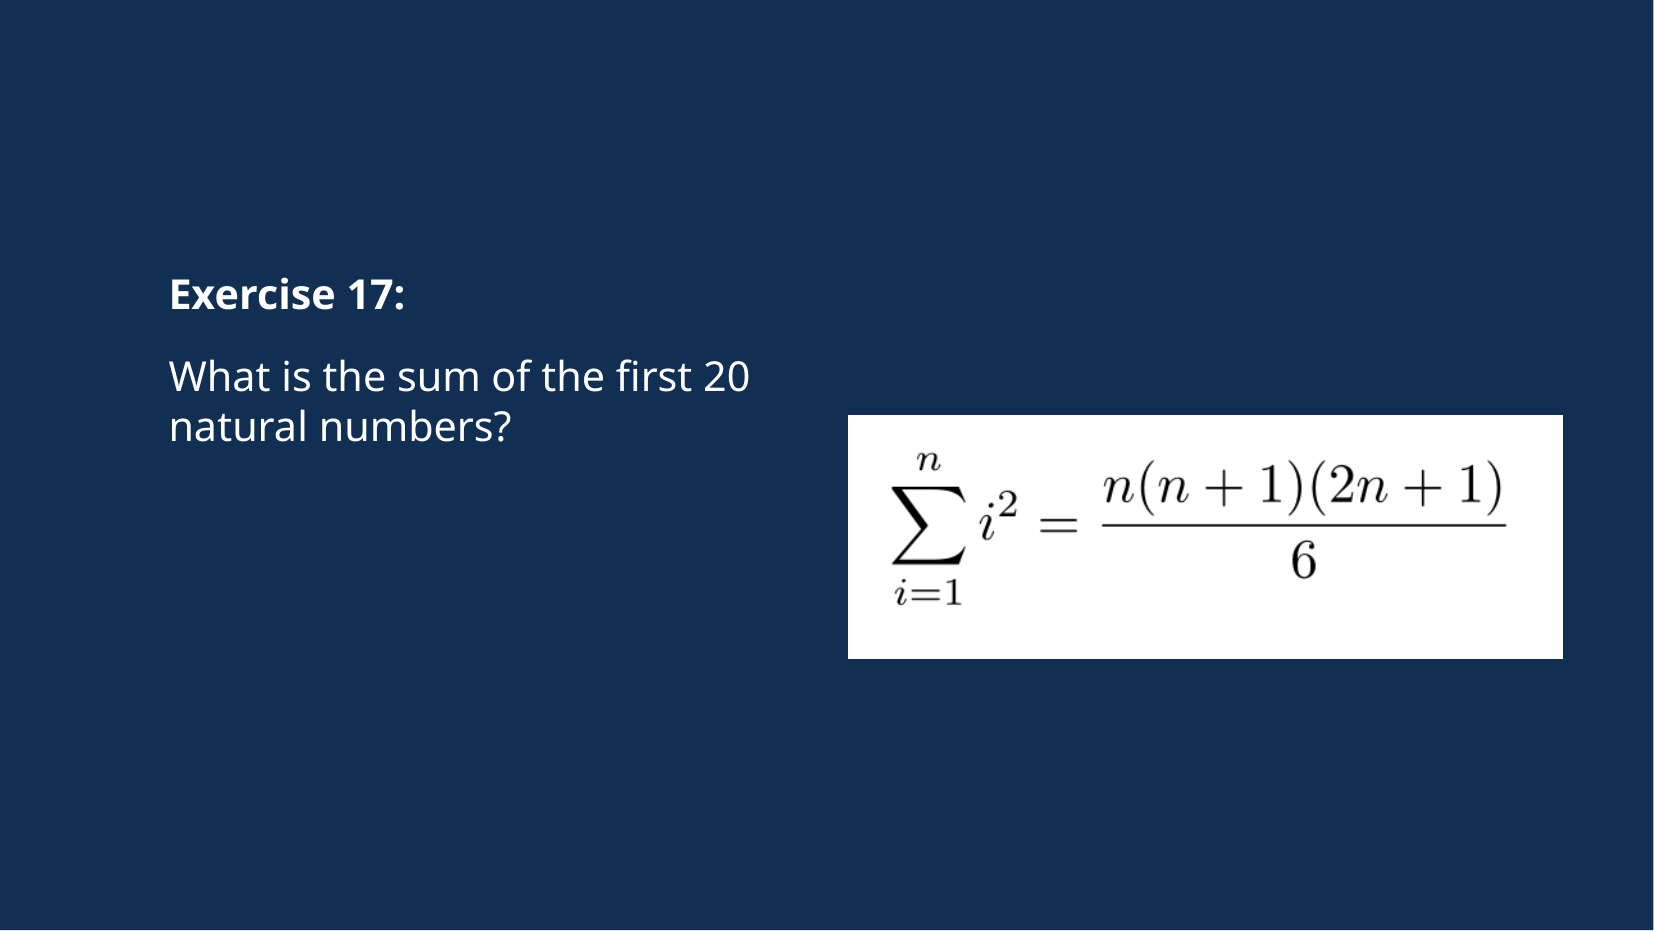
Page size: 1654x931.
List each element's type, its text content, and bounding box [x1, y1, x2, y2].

list Exercise 17: What is the sum of the first 20 natural numbers? [97, 268, 813, 806]
picture [848, 415, 1563, 659]
